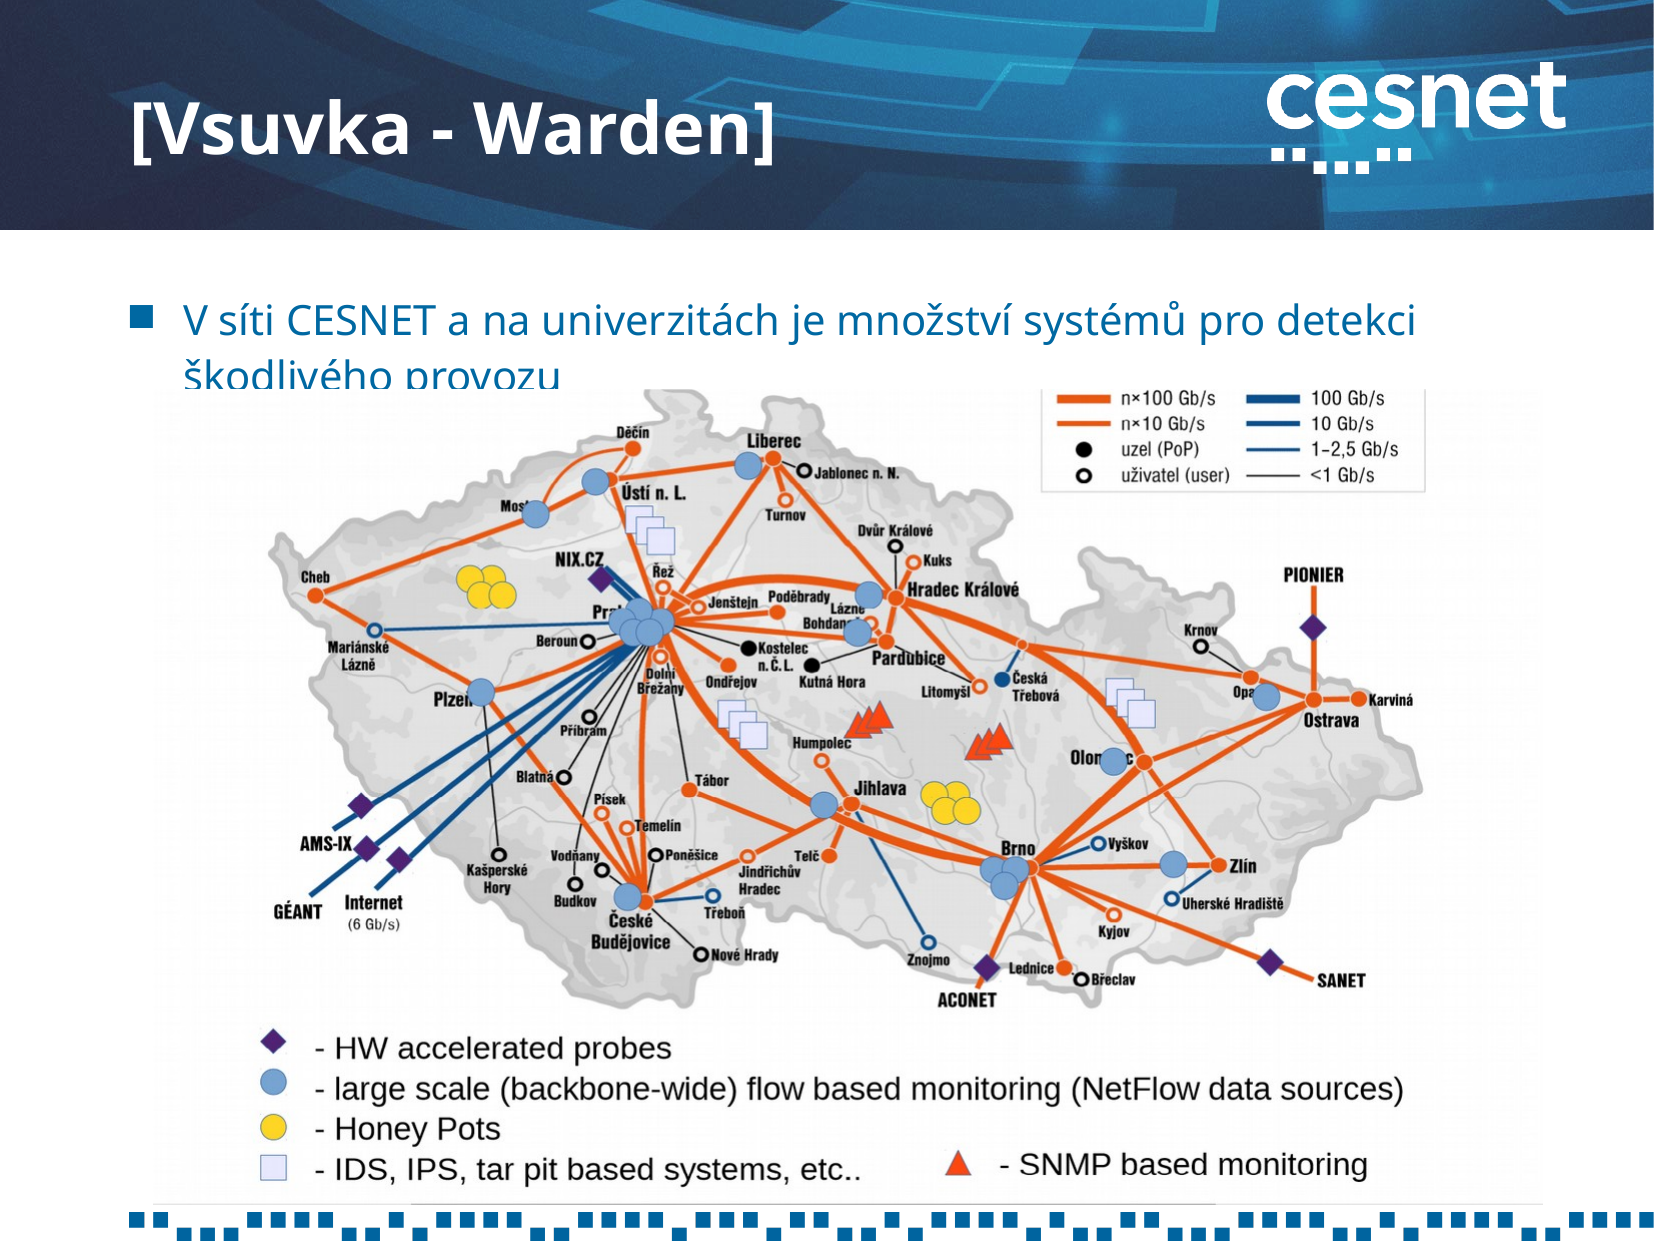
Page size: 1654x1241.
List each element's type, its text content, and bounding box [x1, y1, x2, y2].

title [Vsuvka - Warden] [129, 15, 1229, 223]
picture [153, 389, 1543, 1205]
picture [1266, 62, 1567, 174]
list V síti CESNET a na univerzitách je množství systémů pro detekci škodlivého provozu [129, 290, 1571, 1123]
picture [129, 1212, 1654, 1241]
